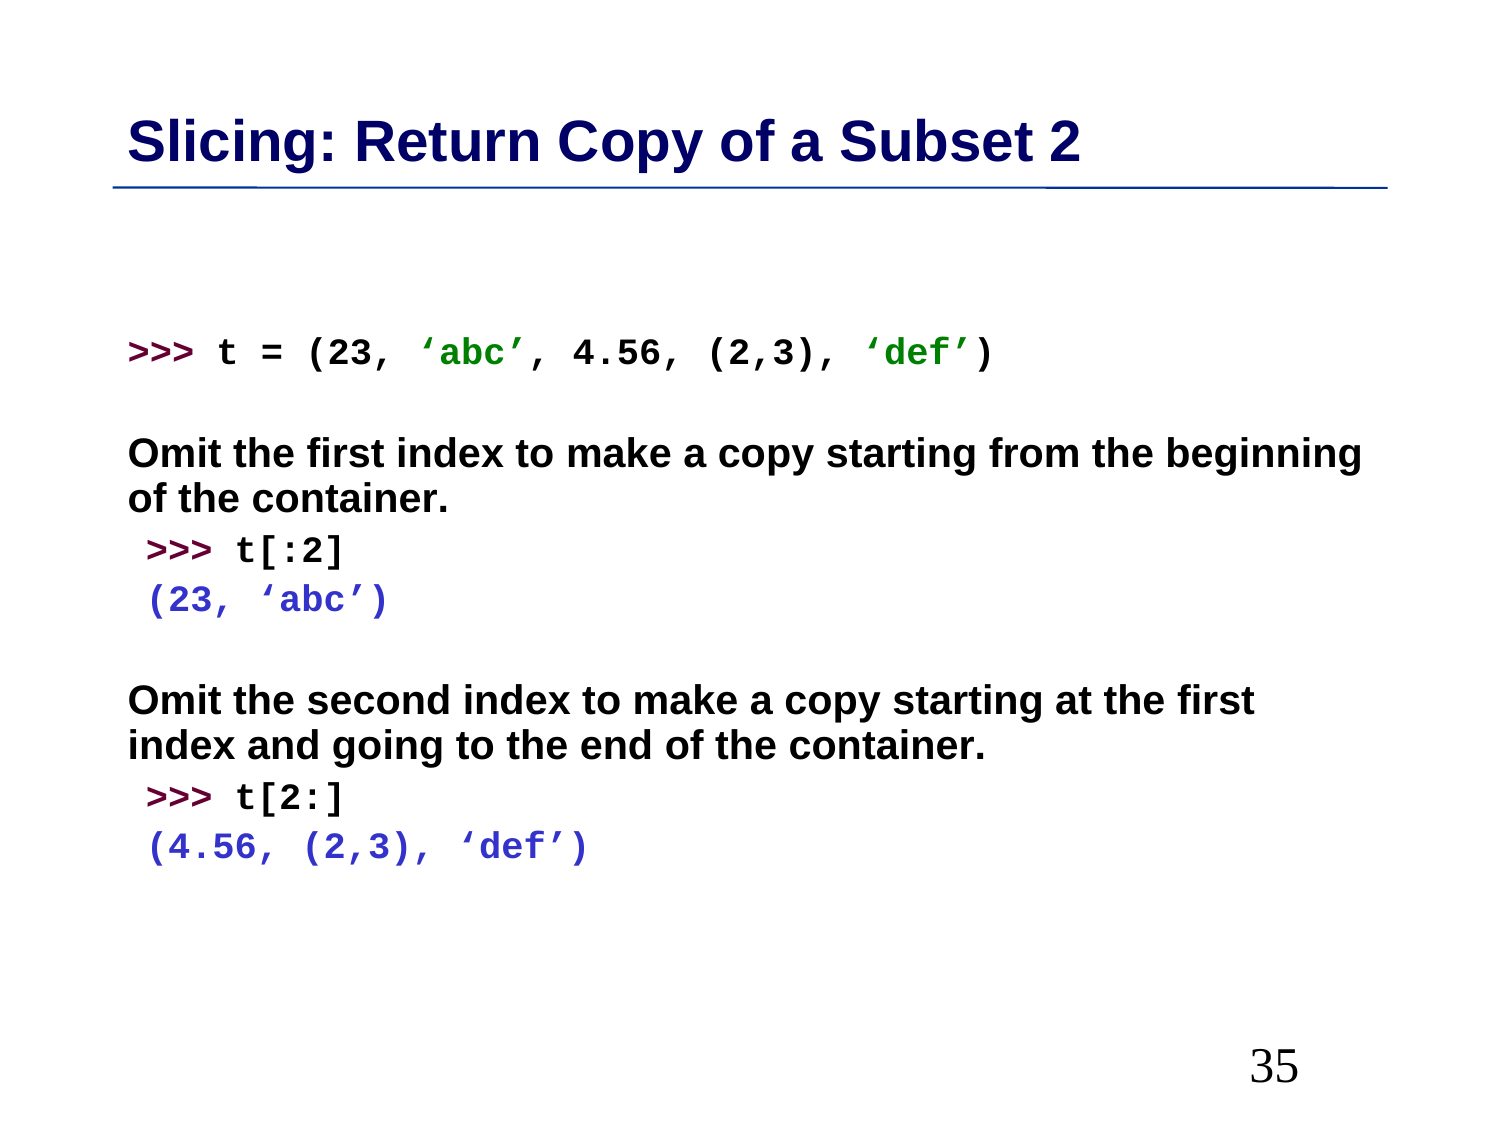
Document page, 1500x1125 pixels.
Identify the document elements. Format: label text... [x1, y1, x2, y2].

title Slicing: Return Copy of a Subset 2 [112, 95, 1388, 181]
list >>> t = (23, ‘abc’, 4.56, (2,3), ‘def’) Omit the first index to make a copy starting from the beginning of the container. >>> t[:2] (23, ‘abc’) Omit the second index to make a copy starting at the first index and going to the end of the container. >>> t[2:] (4.56, (2,3), ‘def’) [112, 324, 1388, 881]
text_box <number> [1074, 994, 1387, 1125]
